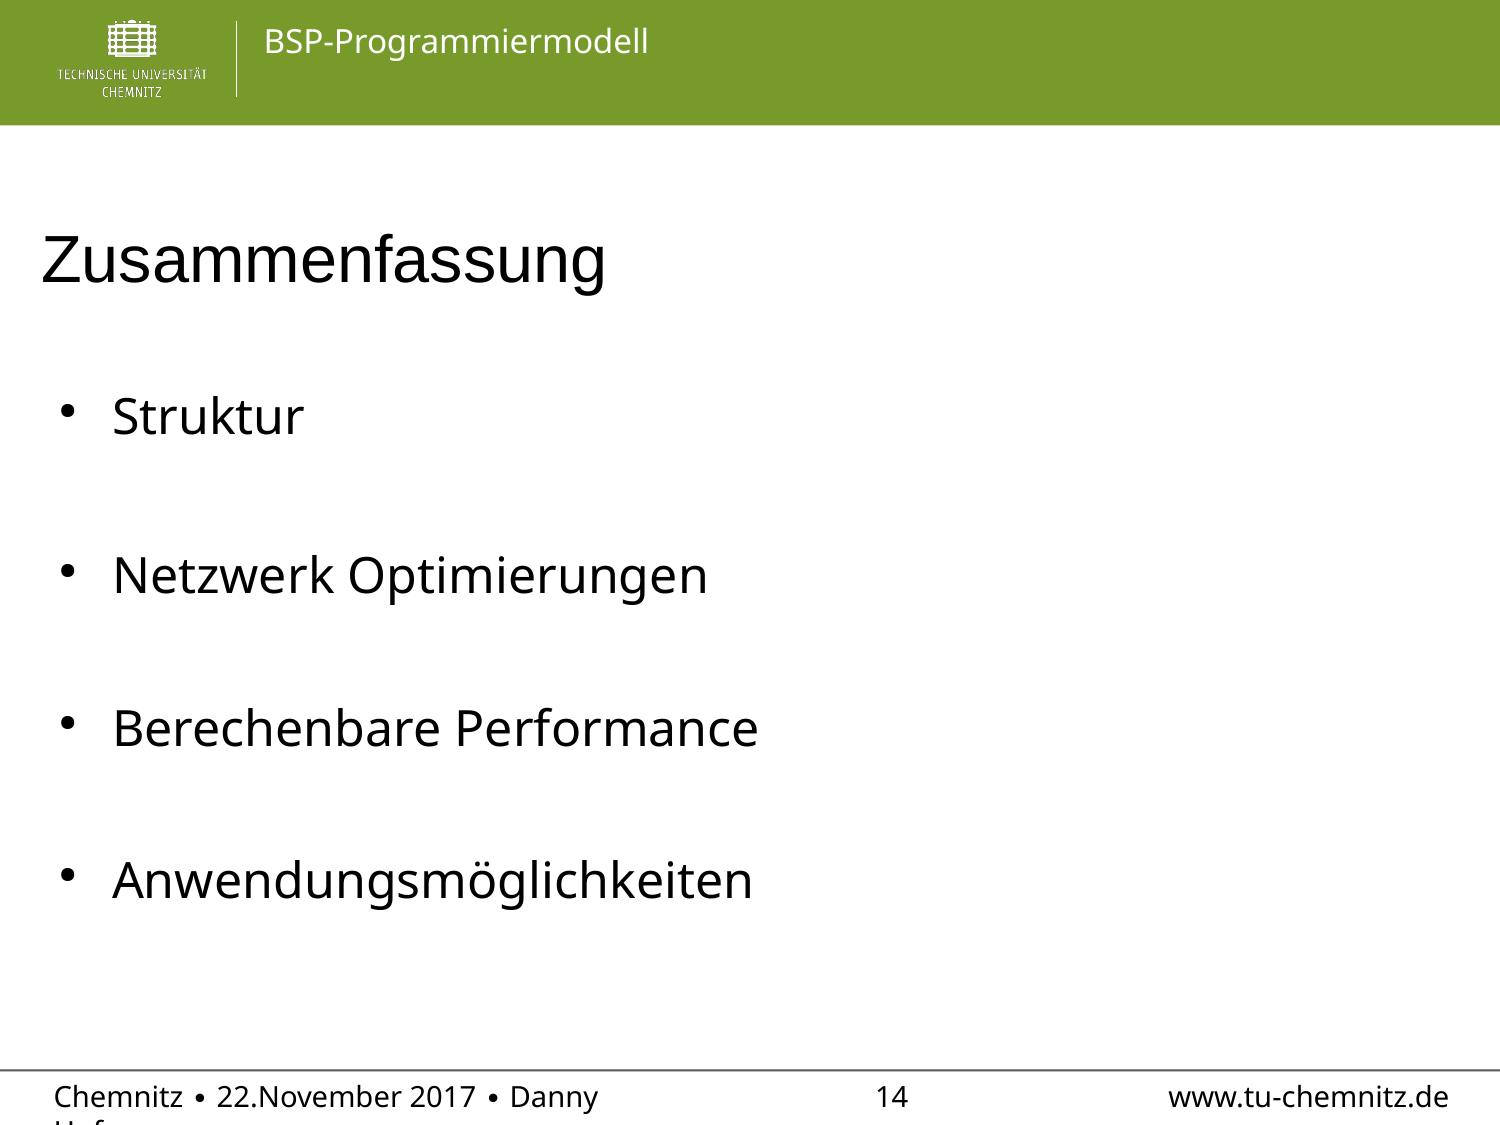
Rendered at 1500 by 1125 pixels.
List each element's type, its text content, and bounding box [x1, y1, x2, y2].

picture [25, 0, 239, 130]
title Zusammenfassung [41, 162, 1459, 362]
list Struktur Netzwerk Optimierungen Berechenbare Performance Anwendungsmöglichkeiten [41, 385, 1459, 1035]
